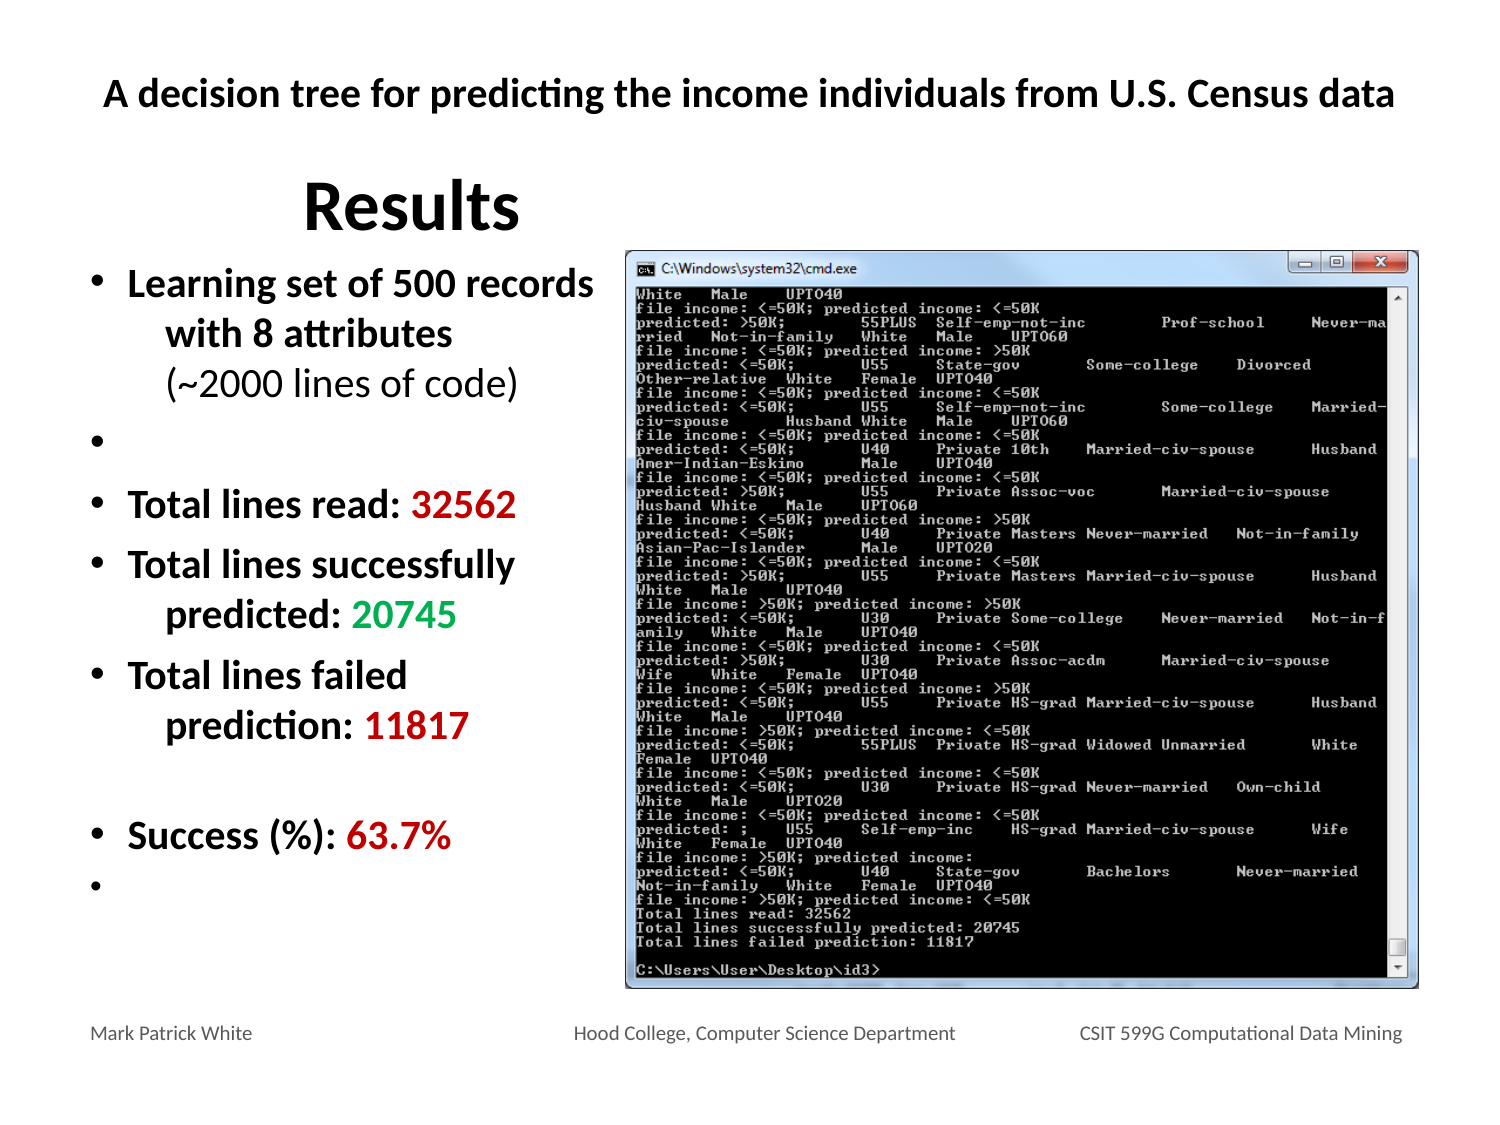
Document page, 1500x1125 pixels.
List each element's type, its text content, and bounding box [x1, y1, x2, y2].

text_box Mark Patrick White Hood College, Computer Science Department CSIT 599G Computational Data Mining [75, 1012, 1426, 1053]
picture [625, 250, 1419, 989]
title A decision tree for predicting the income individuals from U.S. Census data [75, 45, 1426, 138]
list Results Learning set of 500 records with 8 attributes (~2000 lines of code) Total lines read: 32562 Total lines successfully predicted: 20745 Total lines failed prediction: 11817 Success (%): 63.7% [75, 149, 1426, 951]
